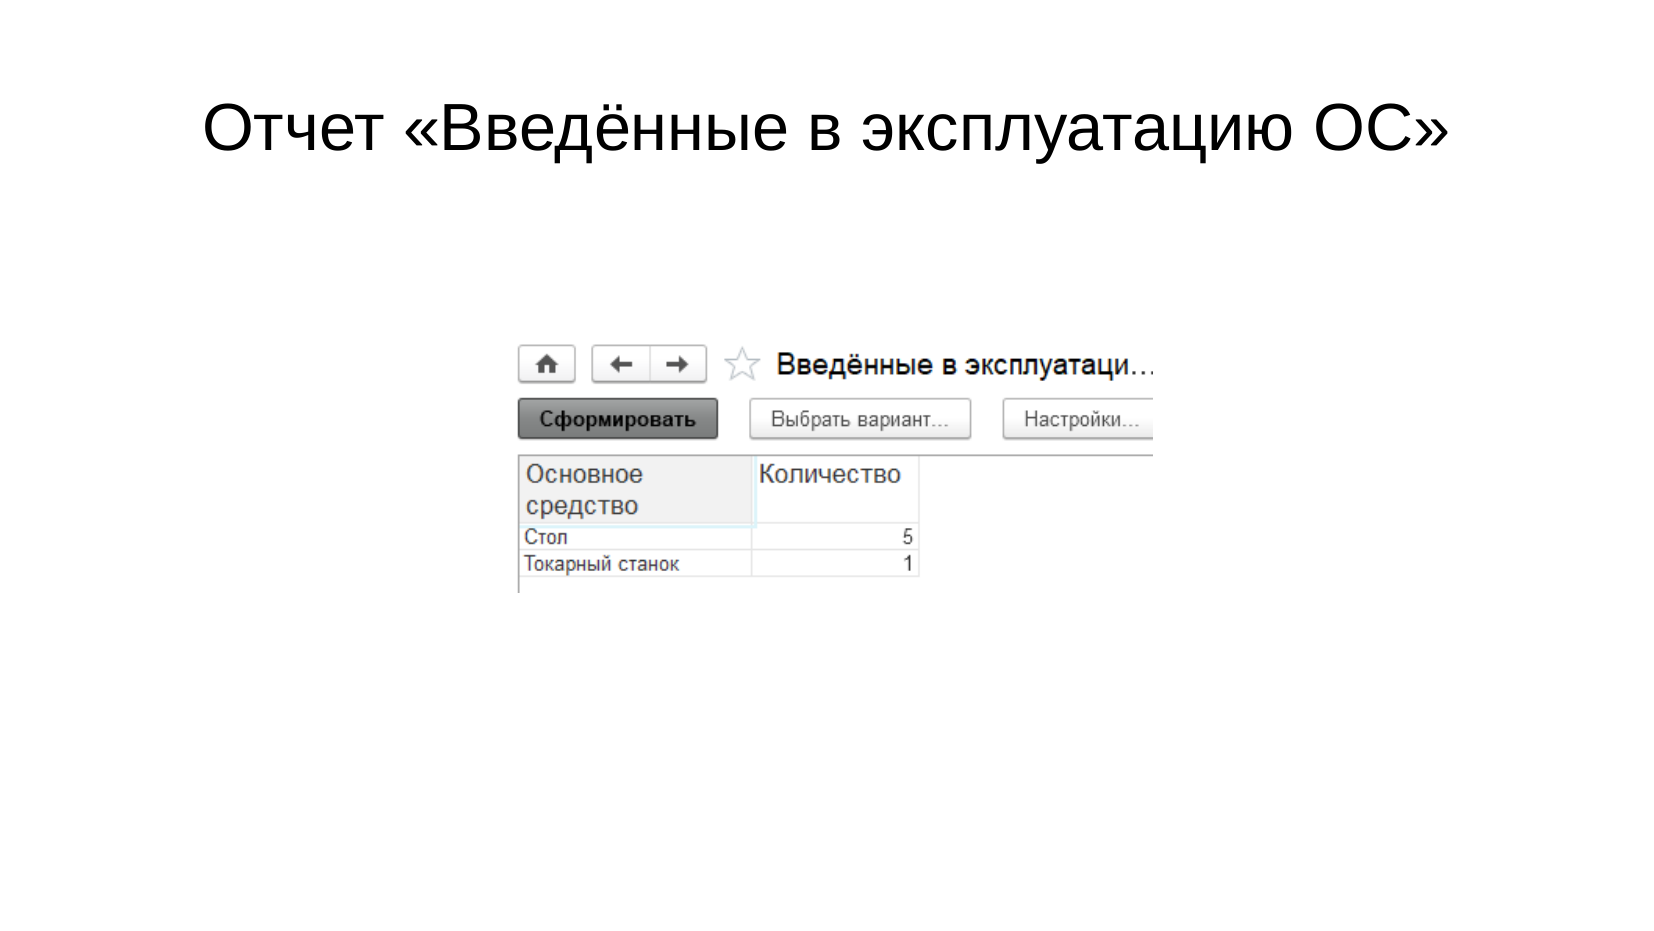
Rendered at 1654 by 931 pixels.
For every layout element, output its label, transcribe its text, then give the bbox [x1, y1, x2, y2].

picture [501, 337, 1153, 593]
text_box Отчет «Введённые в эксплуатацию ОС» [105, 82, 1549, 172]
